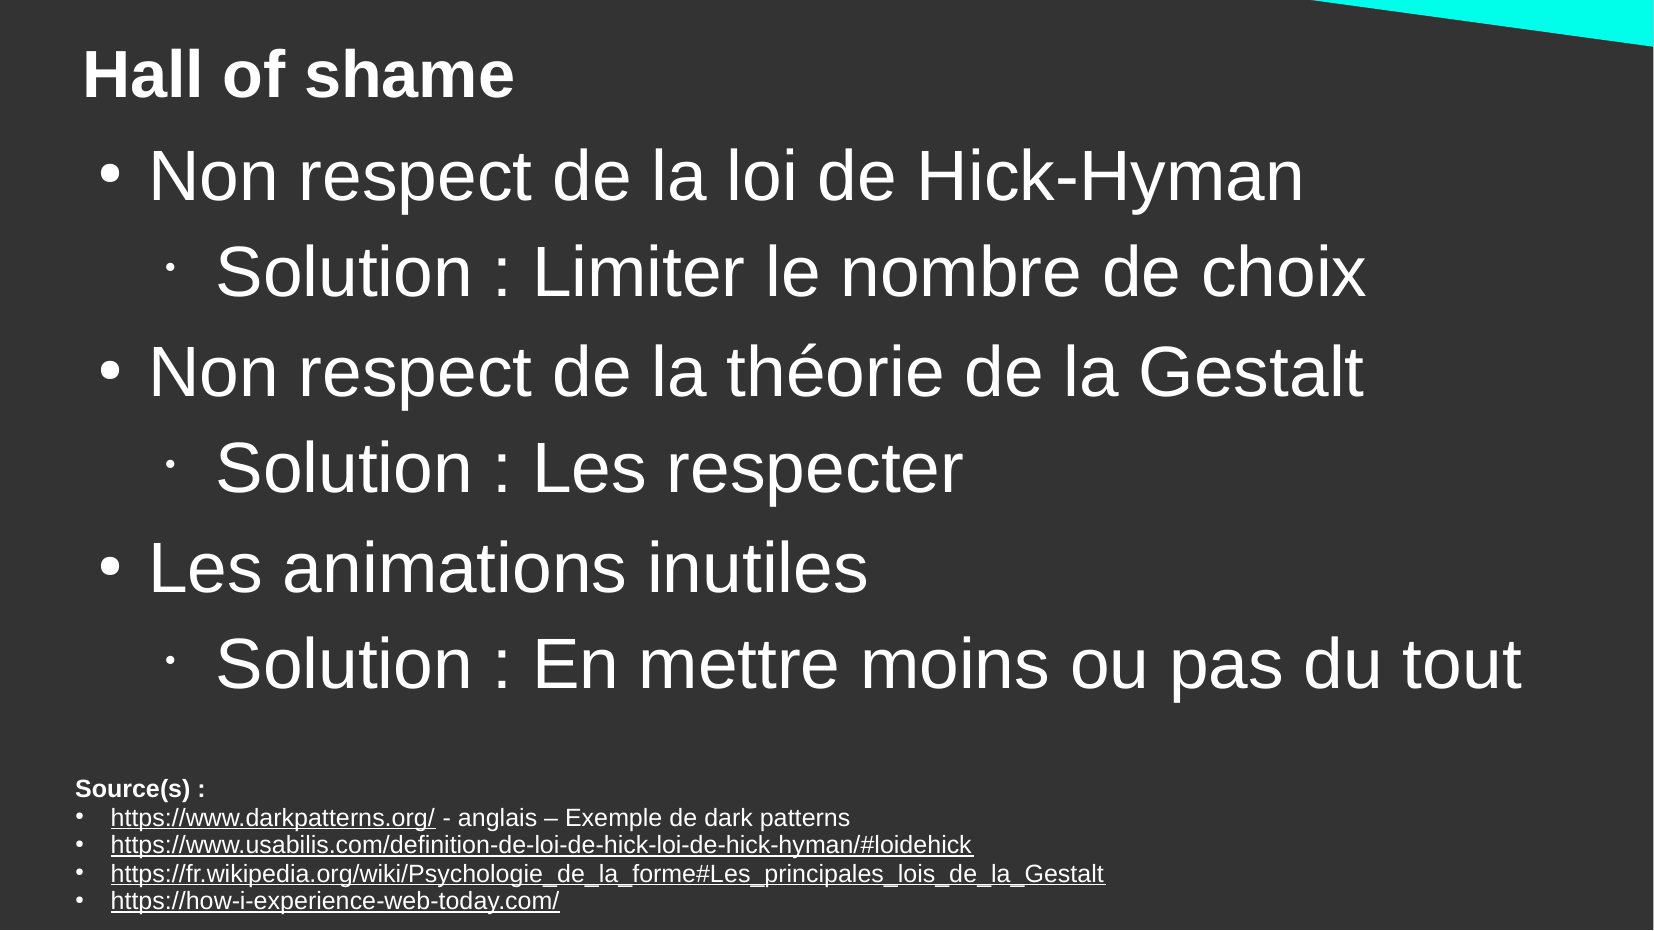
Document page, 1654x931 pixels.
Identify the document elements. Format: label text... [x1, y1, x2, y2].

list Non respect de la loi de Hick-Hyman Solution : Limiter le nombre de choix Non respect de la théorie de la Gestalt Solution : Les respecter Les animations inutiles Solution : En mettre moins ou pas du tout [80, 135, 1620, 709]
text_box Source(s) : https://www.darkpatterns.org/ - anglais – Exemple de dark patterns https://www.usabilis.com/definition-de-loi-de-hick-loi-de-hick-hyman/#loidehick https://fr.wikipedia.org/wiki/Psychologie_de_la_forme#Les_principales_lois_de_la_Gestalt https://how-i-experience-web-today.com/ [60, 767, 1546, 923]
text_box [1311, 0, 1654, 47]
title Hall of shame [82, 37, 1571, 114]
